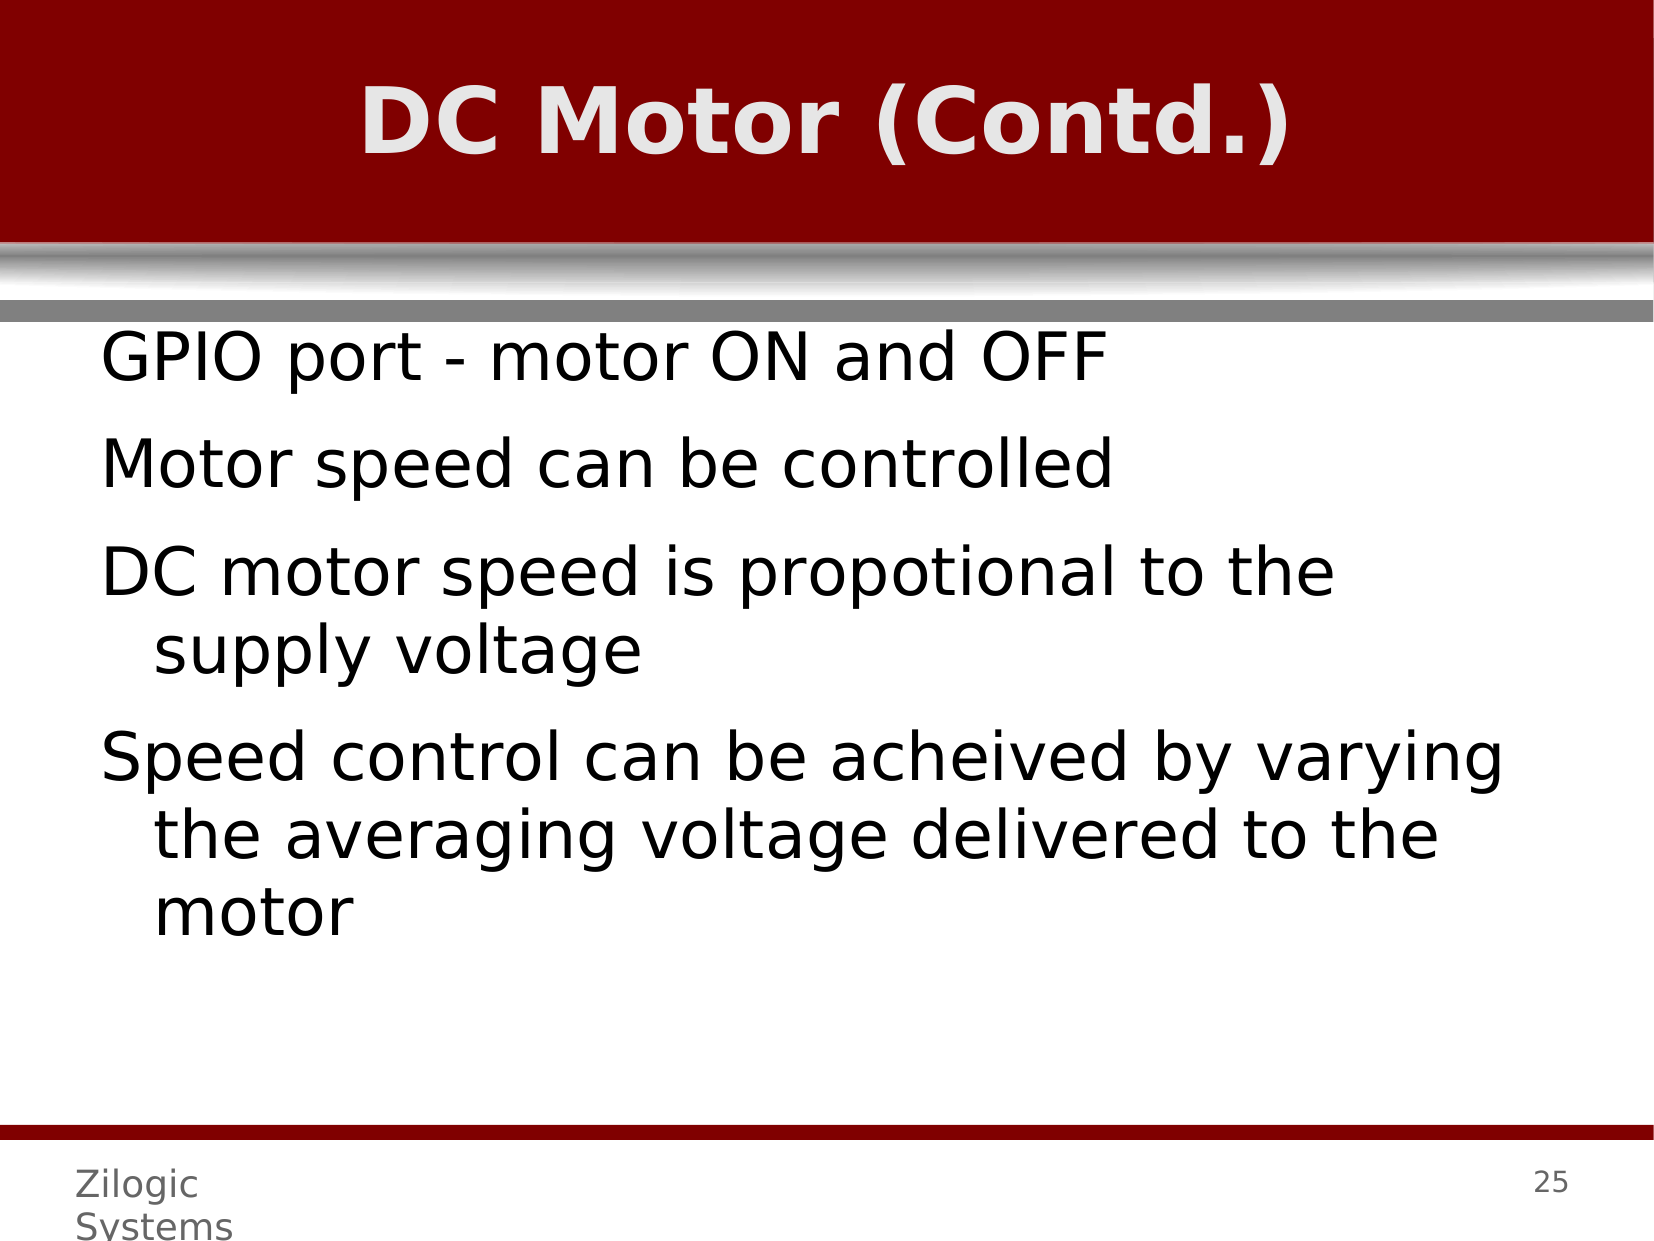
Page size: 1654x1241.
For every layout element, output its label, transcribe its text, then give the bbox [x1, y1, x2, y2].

list GPIO port - motor ON and OFF Motor speed can be controlled DC motor speed is propotional to the supply voltage Speed control can be acheived by varying the averaging voltage delivered to the motor [82, 318, 1571, 1109]
title DC Motor (Contd.) [82, 18, 1571, 226]
